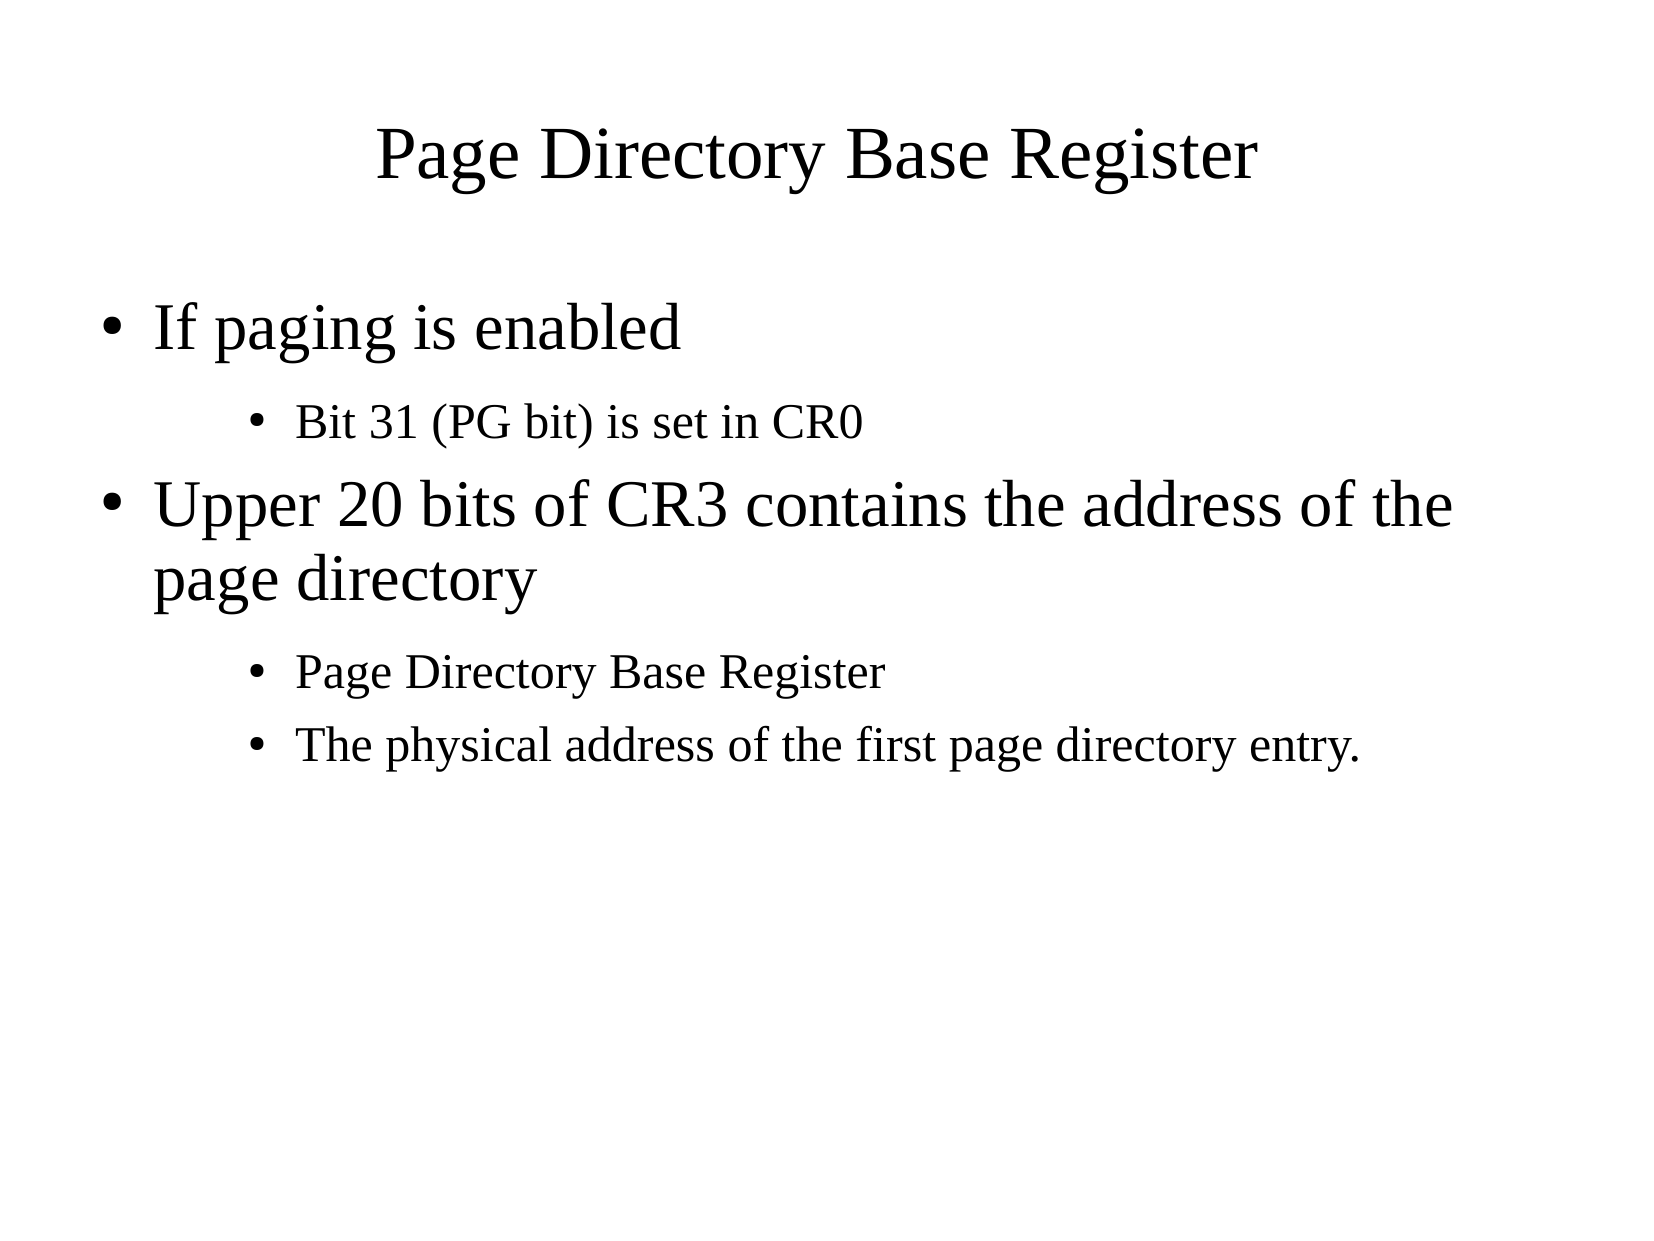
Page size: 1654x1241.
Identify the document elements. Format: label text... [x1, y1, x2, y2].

title Page Directory Base Register [82, 49, 1571, 257]
list If paging is enabled Bit 31 (PG bit) is set in CR0 Upper 20 bits of CR3 contains the address of the page directory Page Directory Base Register The physical address of the first page directory entry. [82, 290, 1571, 1010]
